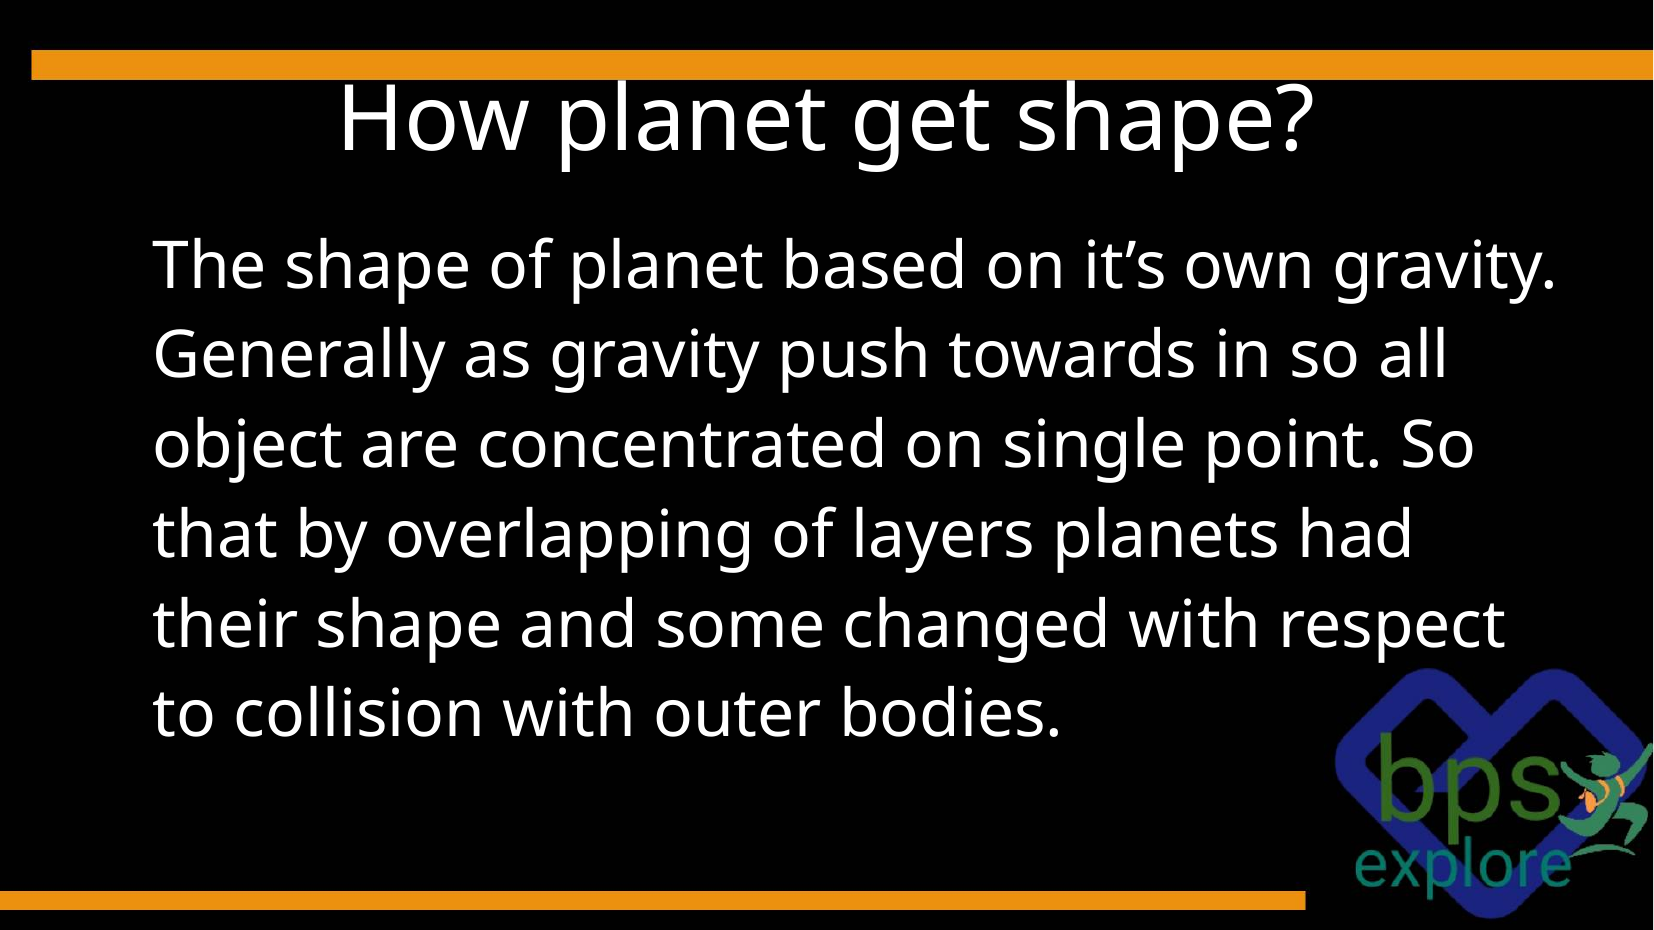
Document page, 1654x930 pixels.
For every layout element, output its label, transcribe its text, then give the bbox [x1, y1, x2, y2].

list The shape of planet based on it’s own gravity. Generally as gravity push towards in so all object are concentrated on single point. So that by overlapping of layers planets had their shape and some changed with respect to collision with outer bodies. [82, 217, 1571, 757]
picture [0, 0, 1654, 930]
title How planet get shape? [82, 37, 1571, 193]
